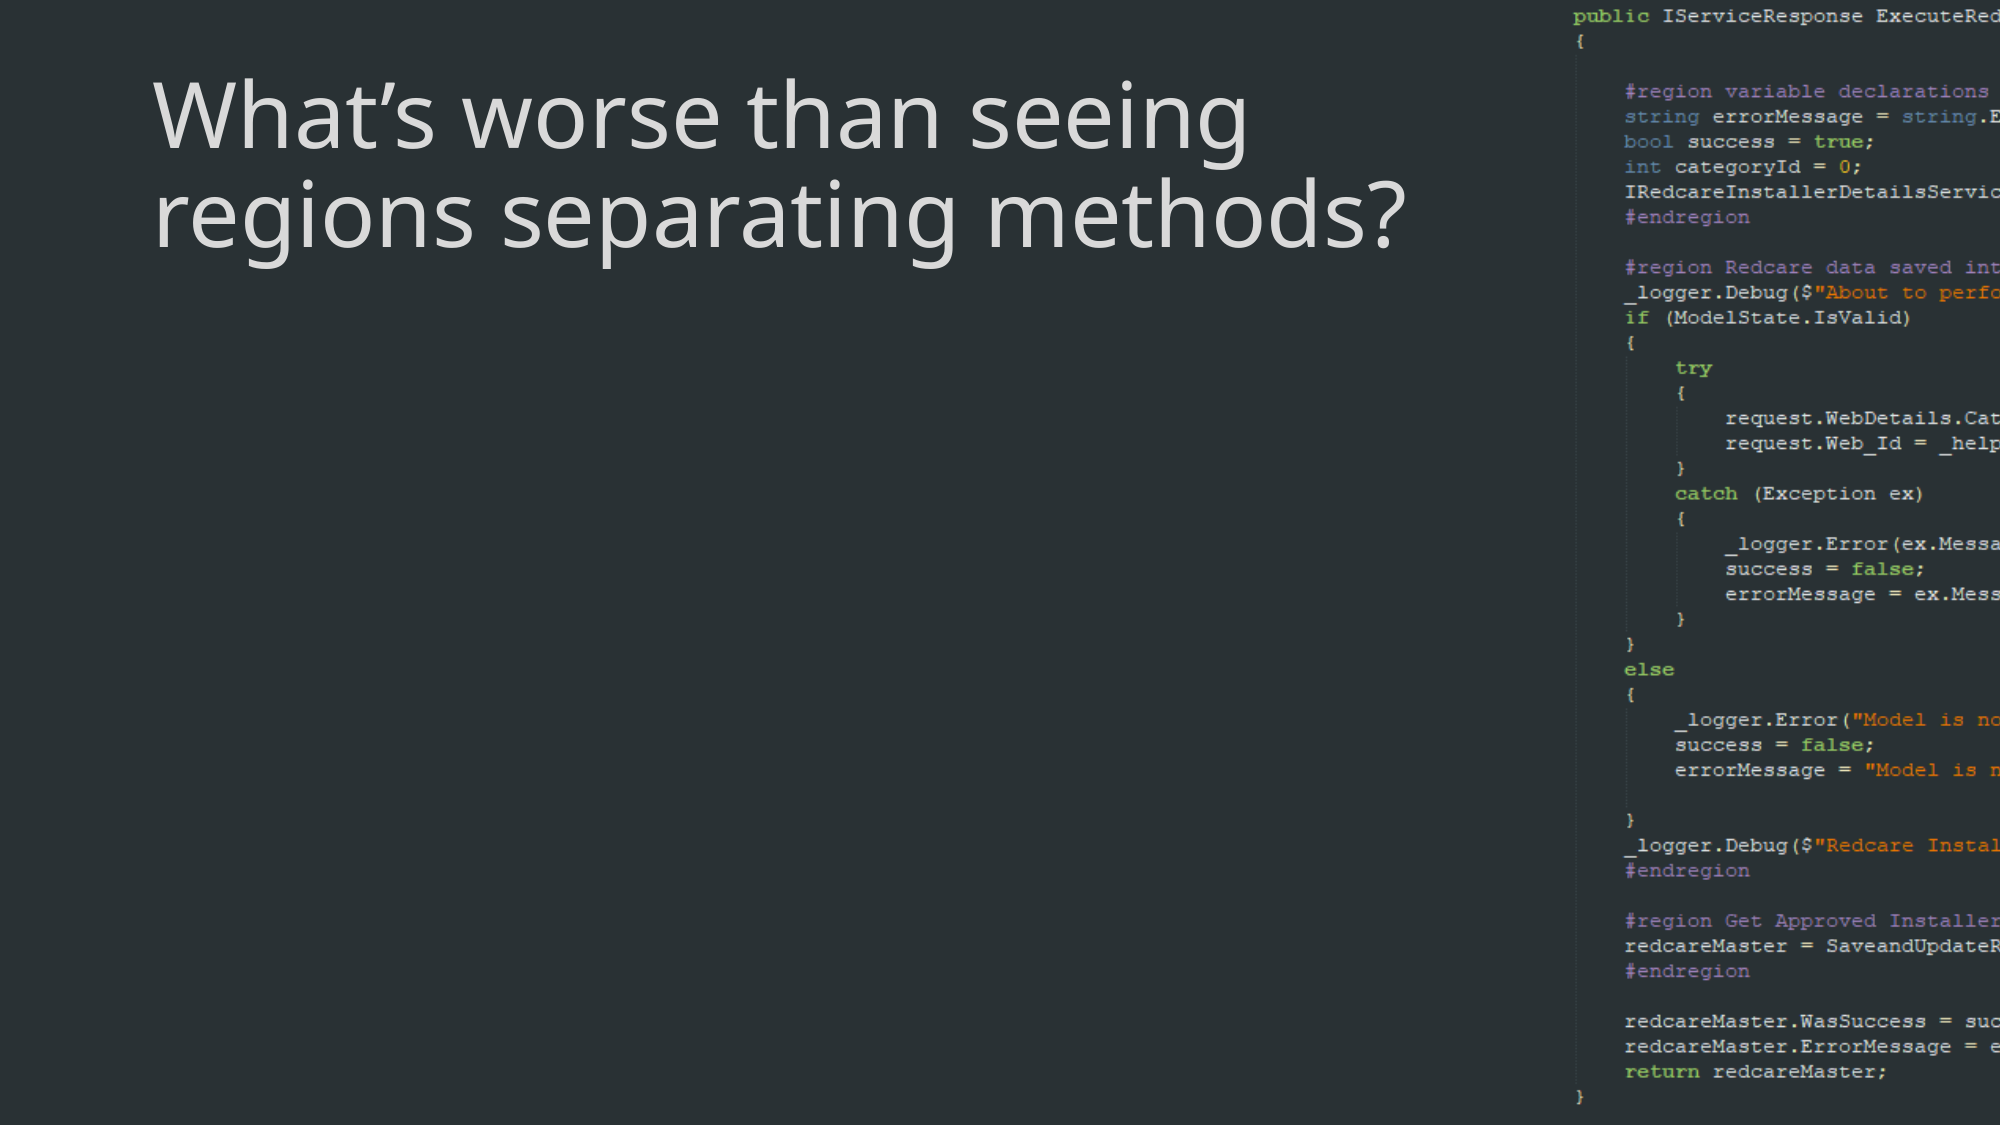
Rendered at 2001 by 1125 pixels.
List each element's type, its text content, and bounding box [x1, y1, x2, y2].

picture [1563, 5, 2000, 1125]
title What’s worse than seeing regions separating methods? [137, 59, 1460, 278]
